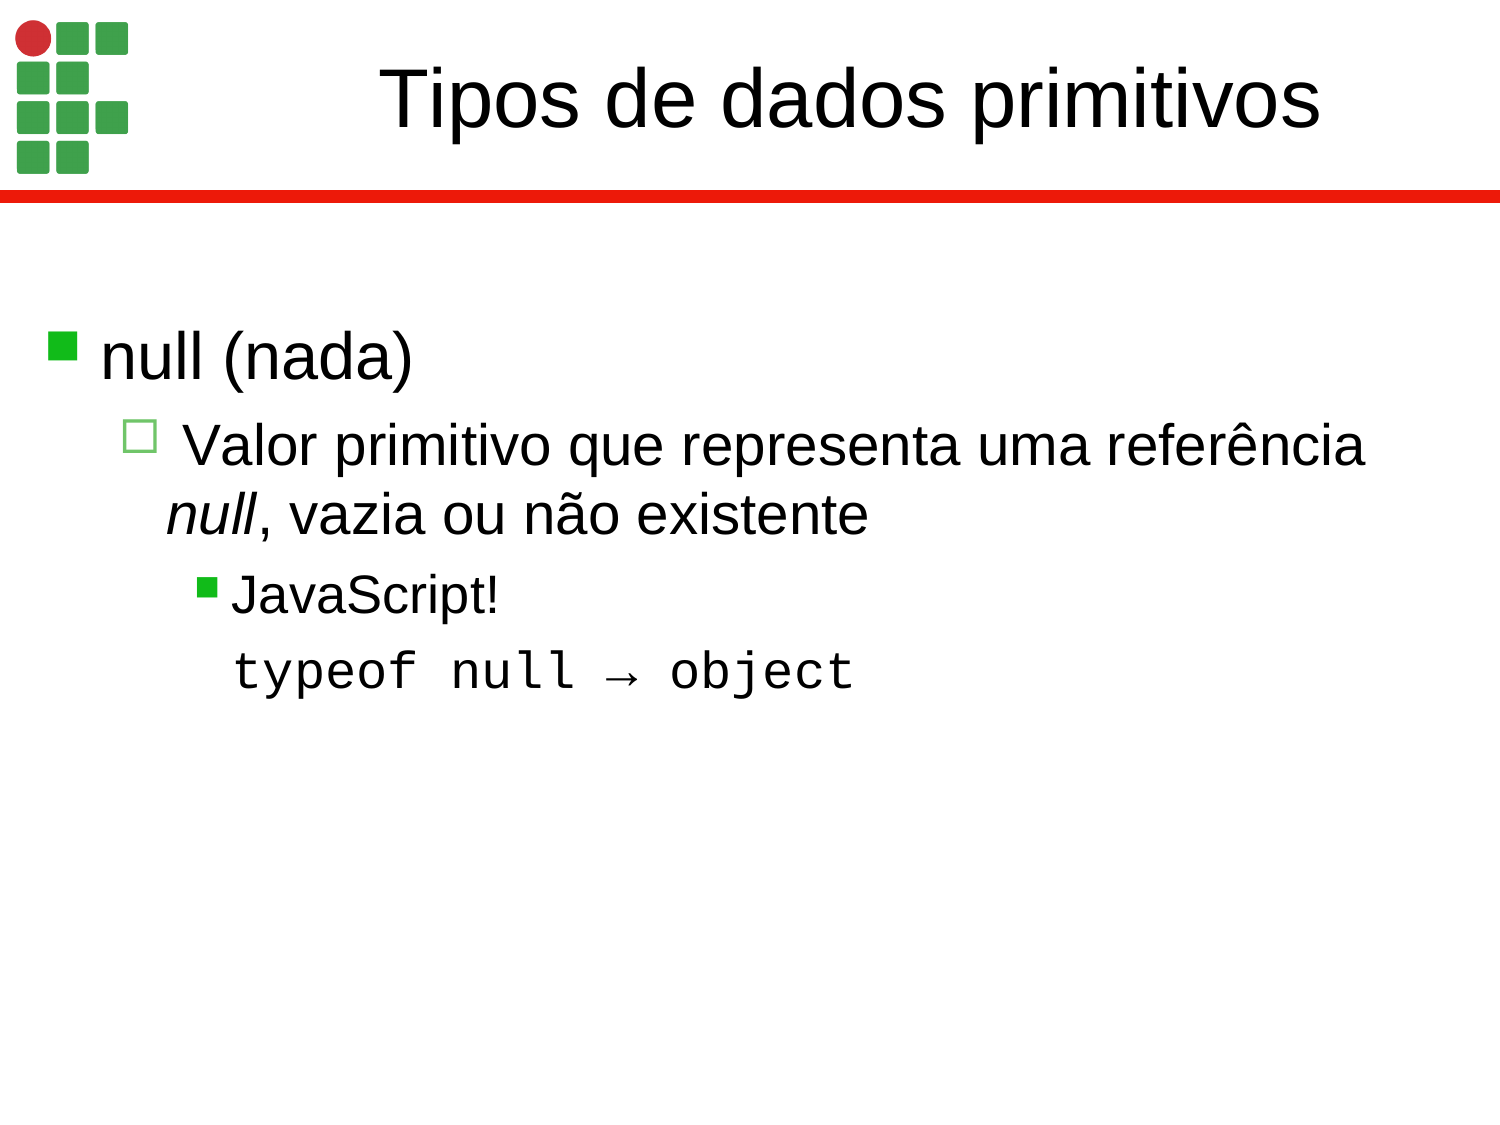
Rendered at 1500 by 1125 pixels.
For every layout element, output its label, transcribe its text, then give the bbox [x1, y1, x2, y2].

title Tipos de dados primitivos [230, 0, 1471, 202]
picture [14, 16, 130, 178]
list null (nada) Valor primitivo que representa uma referência null, vazia ou não existente JavaScript! typeof null → object [29, 207, 1471, 1087]
